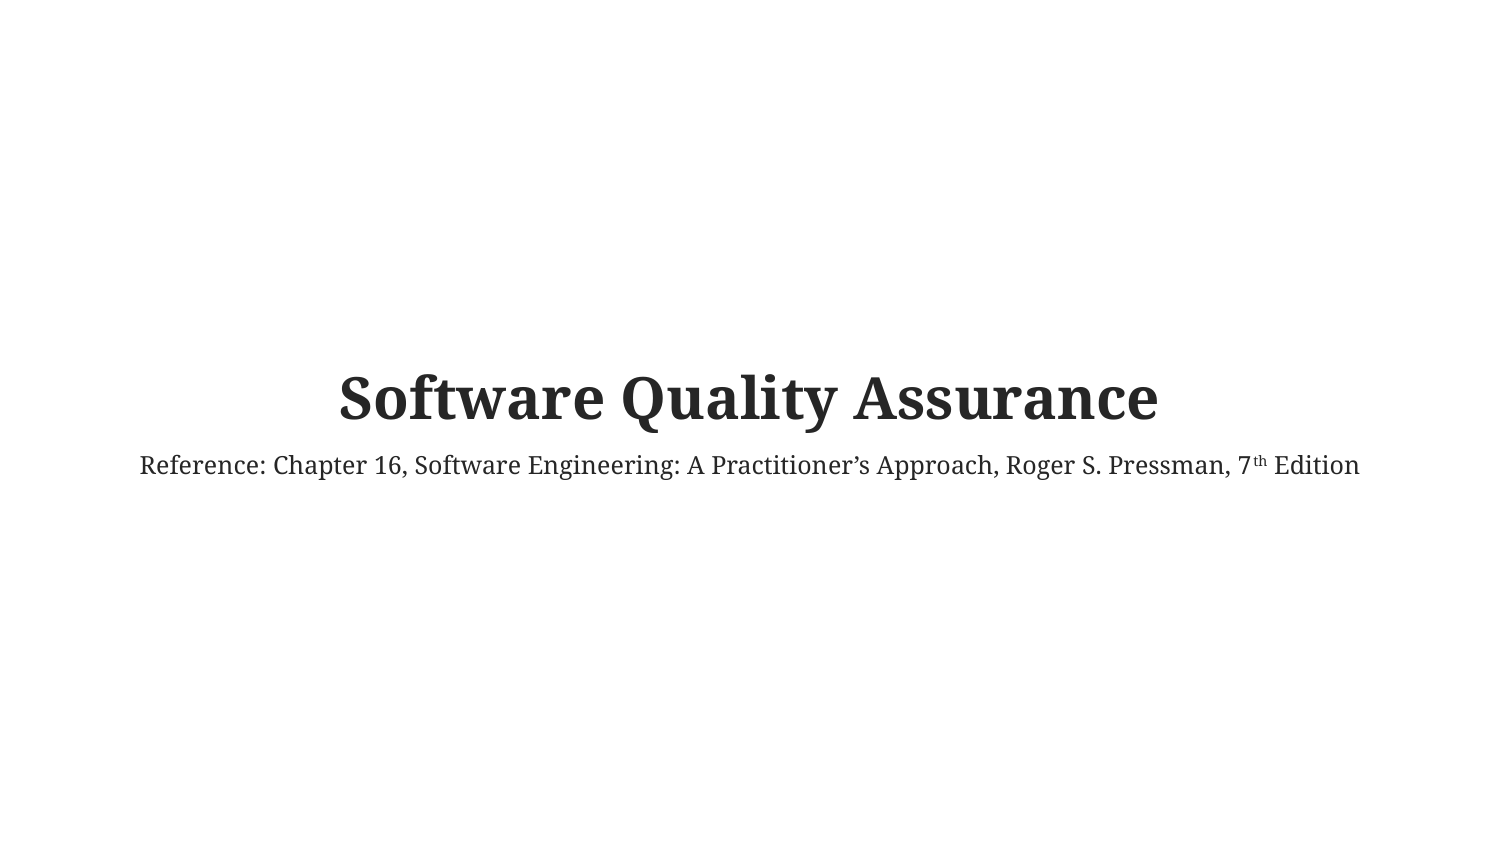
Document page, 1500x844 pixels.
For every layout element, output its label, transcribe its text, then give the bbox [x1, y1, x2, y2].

subtitle Software Quality Assurance Reference: Chapter 16, Software Engineering: A Practitioner’s Approach, Roger S. Pressman, 7th Edition [75, 118, 1425, 721]
